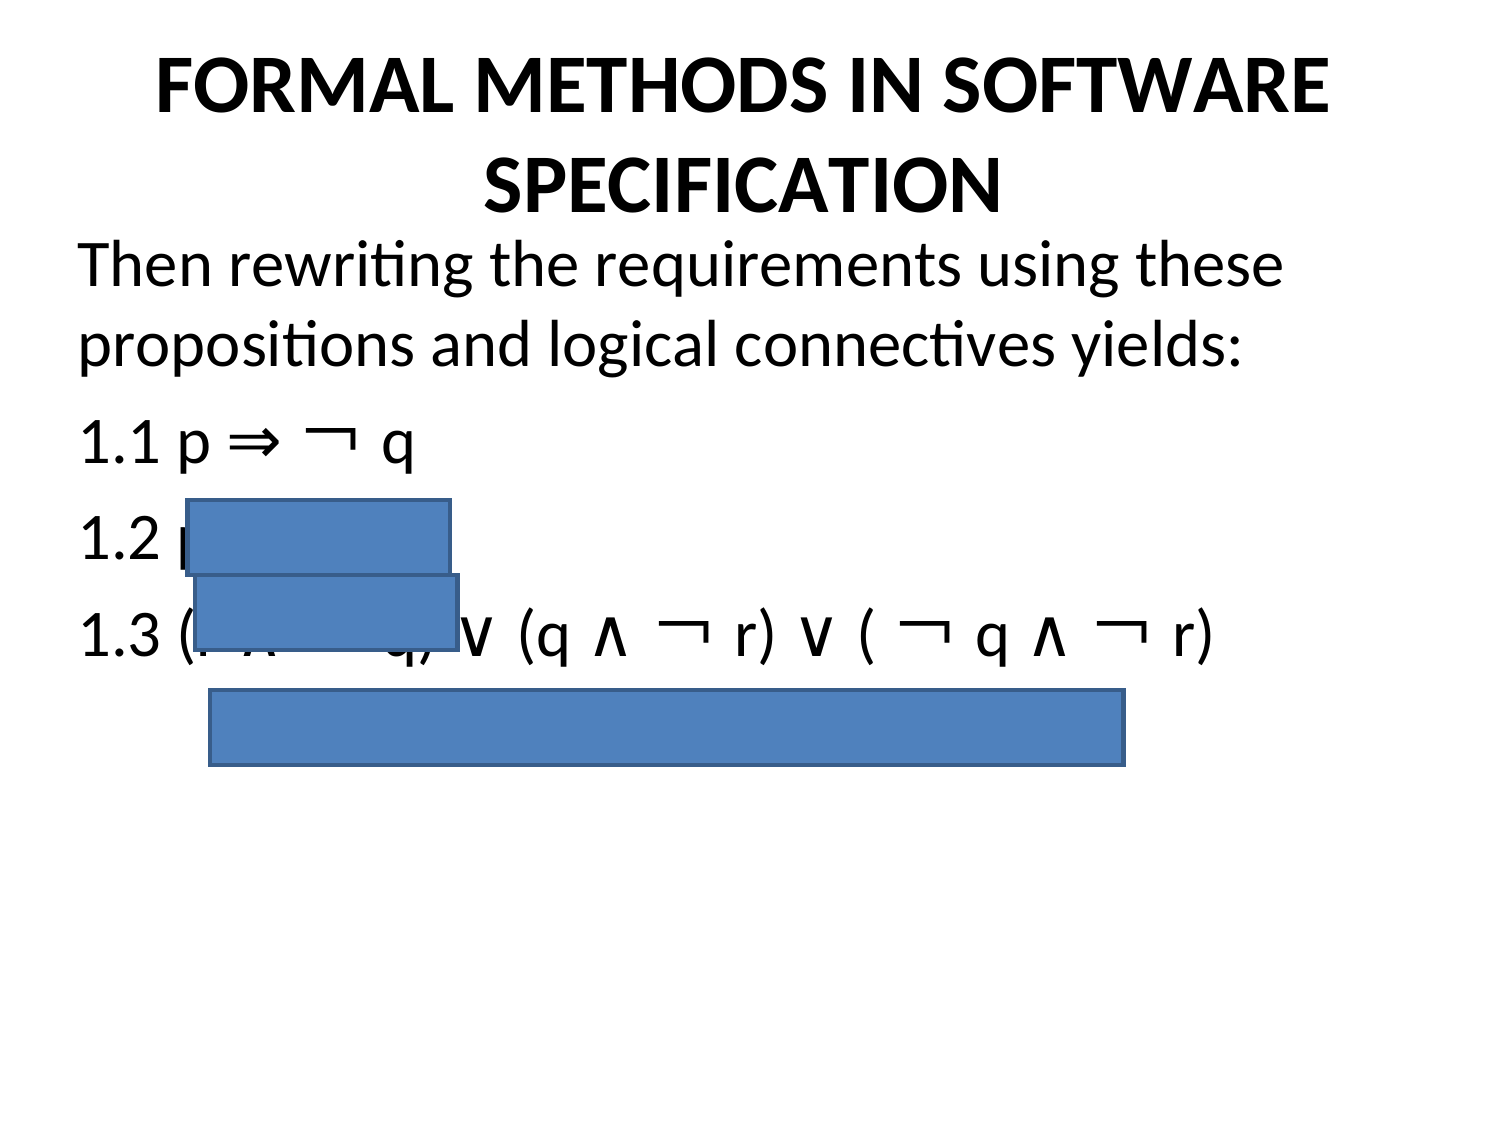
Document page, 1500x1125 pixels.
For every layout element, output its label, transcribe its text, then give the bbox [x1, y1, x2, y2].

subtitle Then rewriting the requirements using these propositions and logical connectives yields: 1.1 p ⇒￢q 1.2 p ⇒ r 1.3 (r ∧￢q) ∨ (q ∧￢r) ∨ (￢q ∧￢r) [62, 212, 1438, 1100]
text_box [187, 500, 458, 651]
text_box [209, 690, 1124, 766]
title FORMAL METHODS IN SOFTWARE SPECIFICATION [0, 21, 1488, 238]
